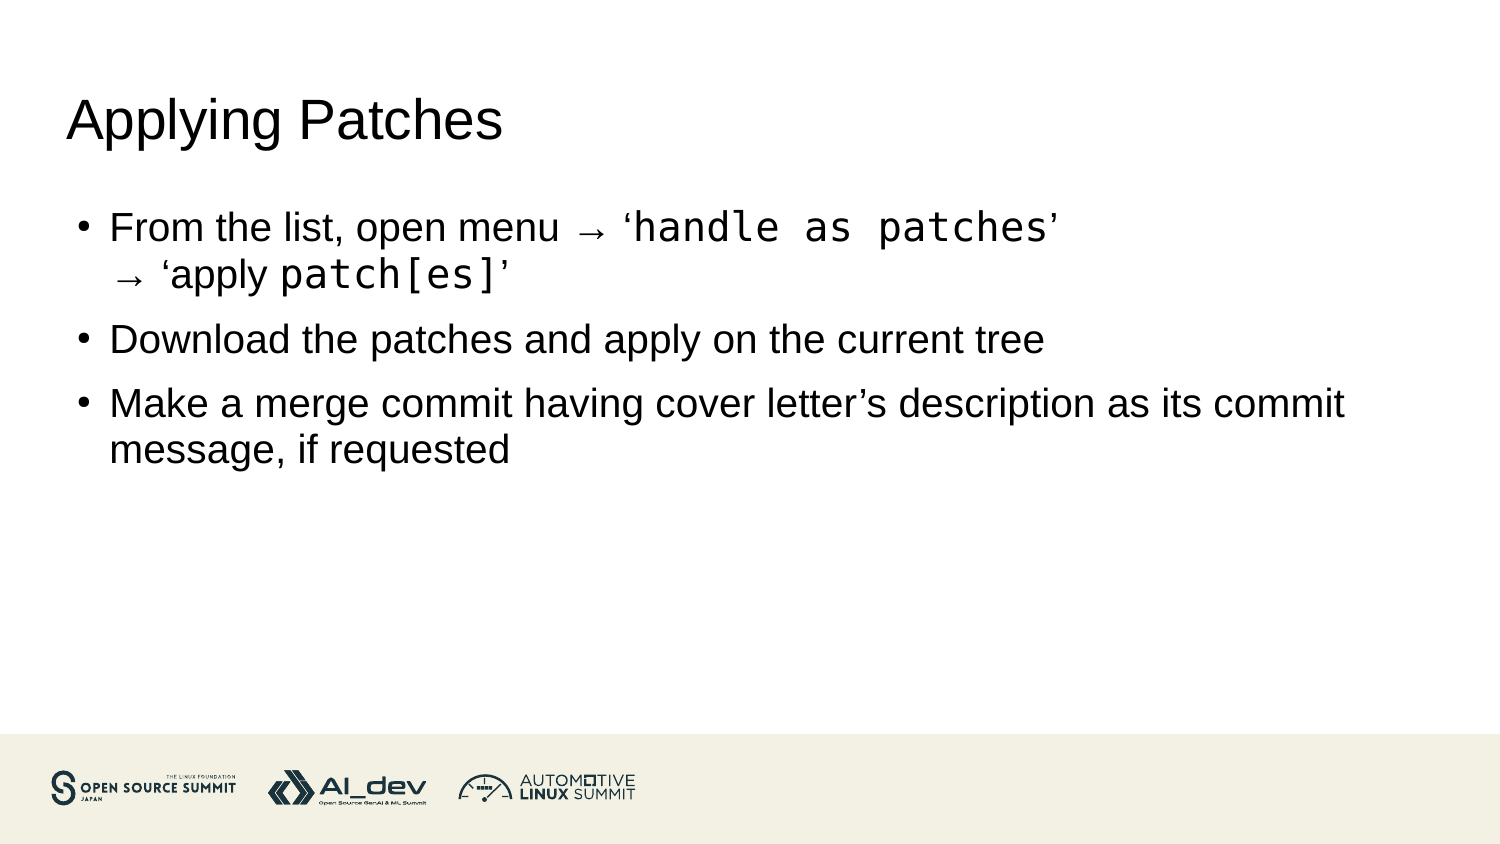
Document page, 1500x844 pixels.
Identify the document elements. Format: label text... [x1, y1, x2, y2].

list From the list, open menu → ‘handle as patches’ → ‘apply patch[es]’ Download the patches and apply on the current tree Make a merge commit having cover letter’s description as its commit message, if requested [51, 189, 1449, 488]
title Applying Patches [51, 72, 1449, 167]
